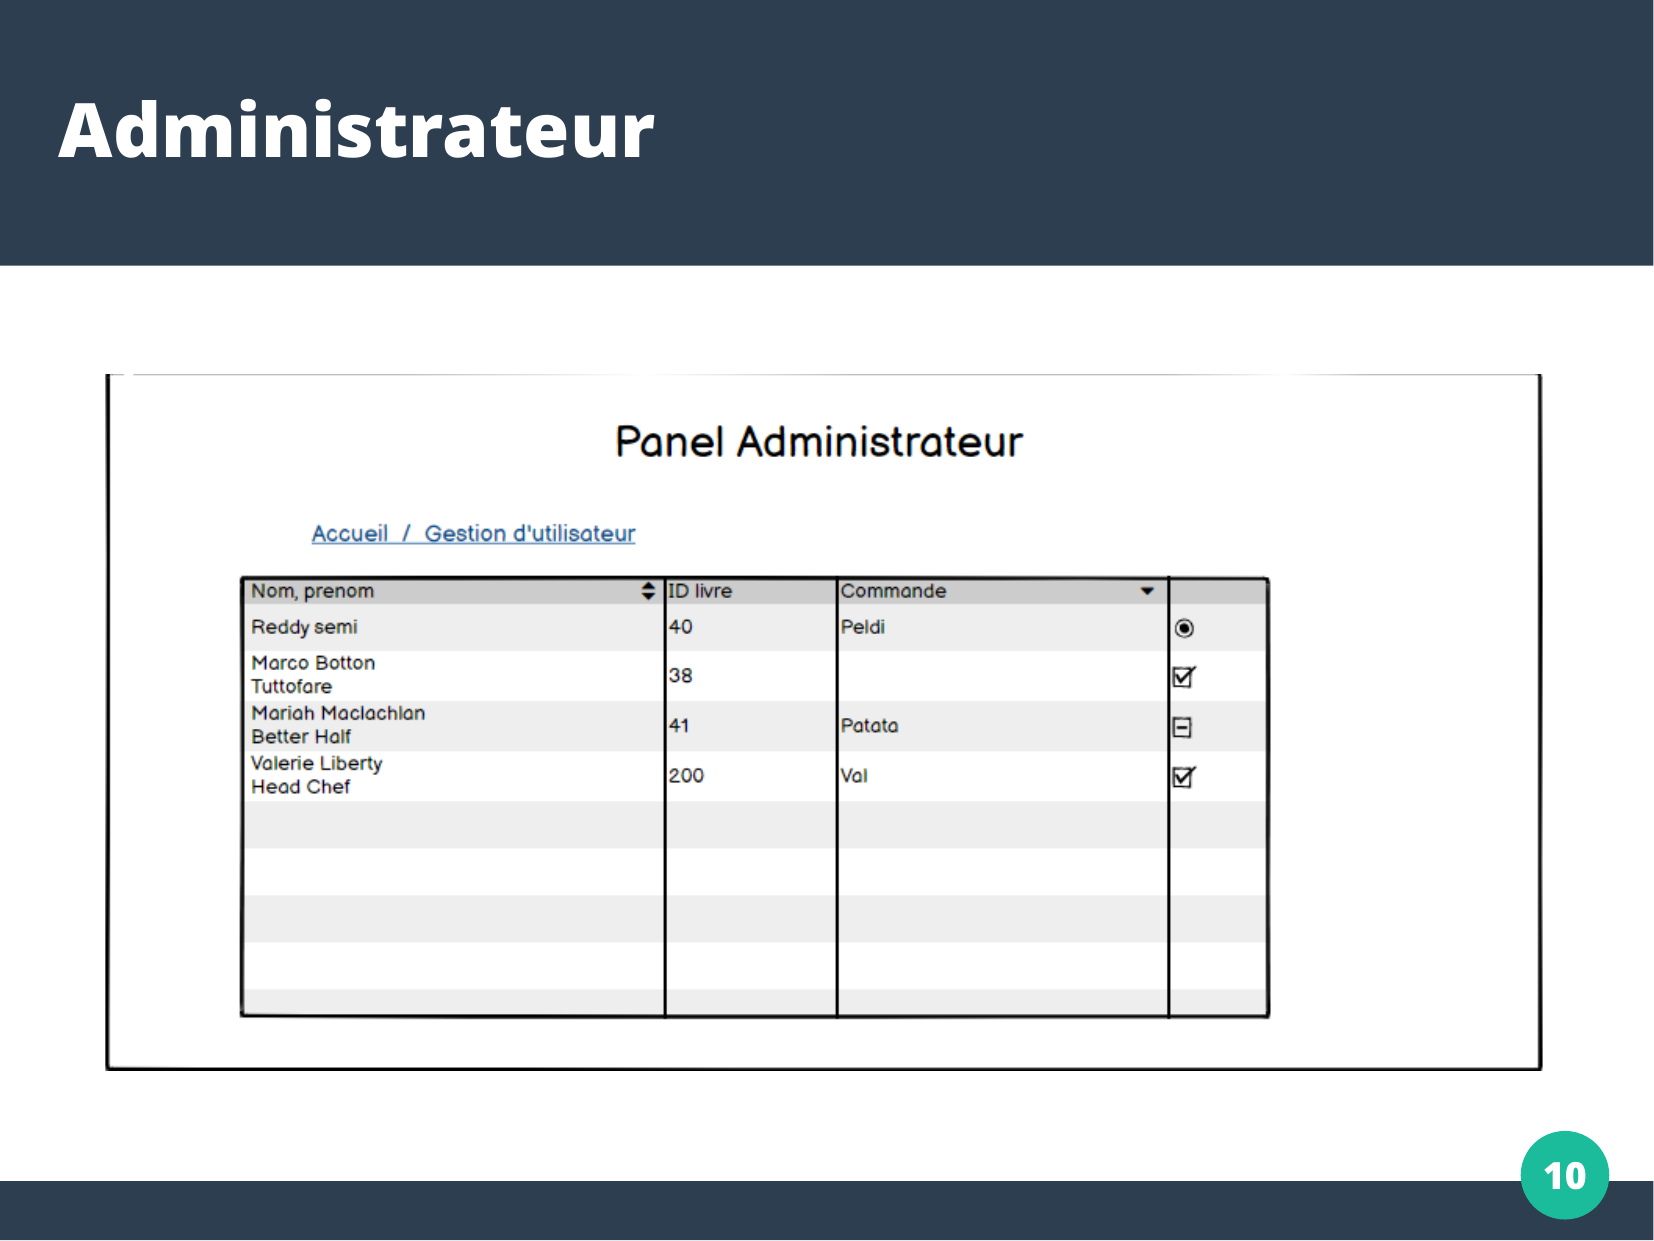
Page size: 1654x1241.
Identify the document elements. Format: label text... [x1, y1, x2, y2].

title Administrateur [59, 49, 1595, 207]
picture [104, 374, 1546, 1071]
